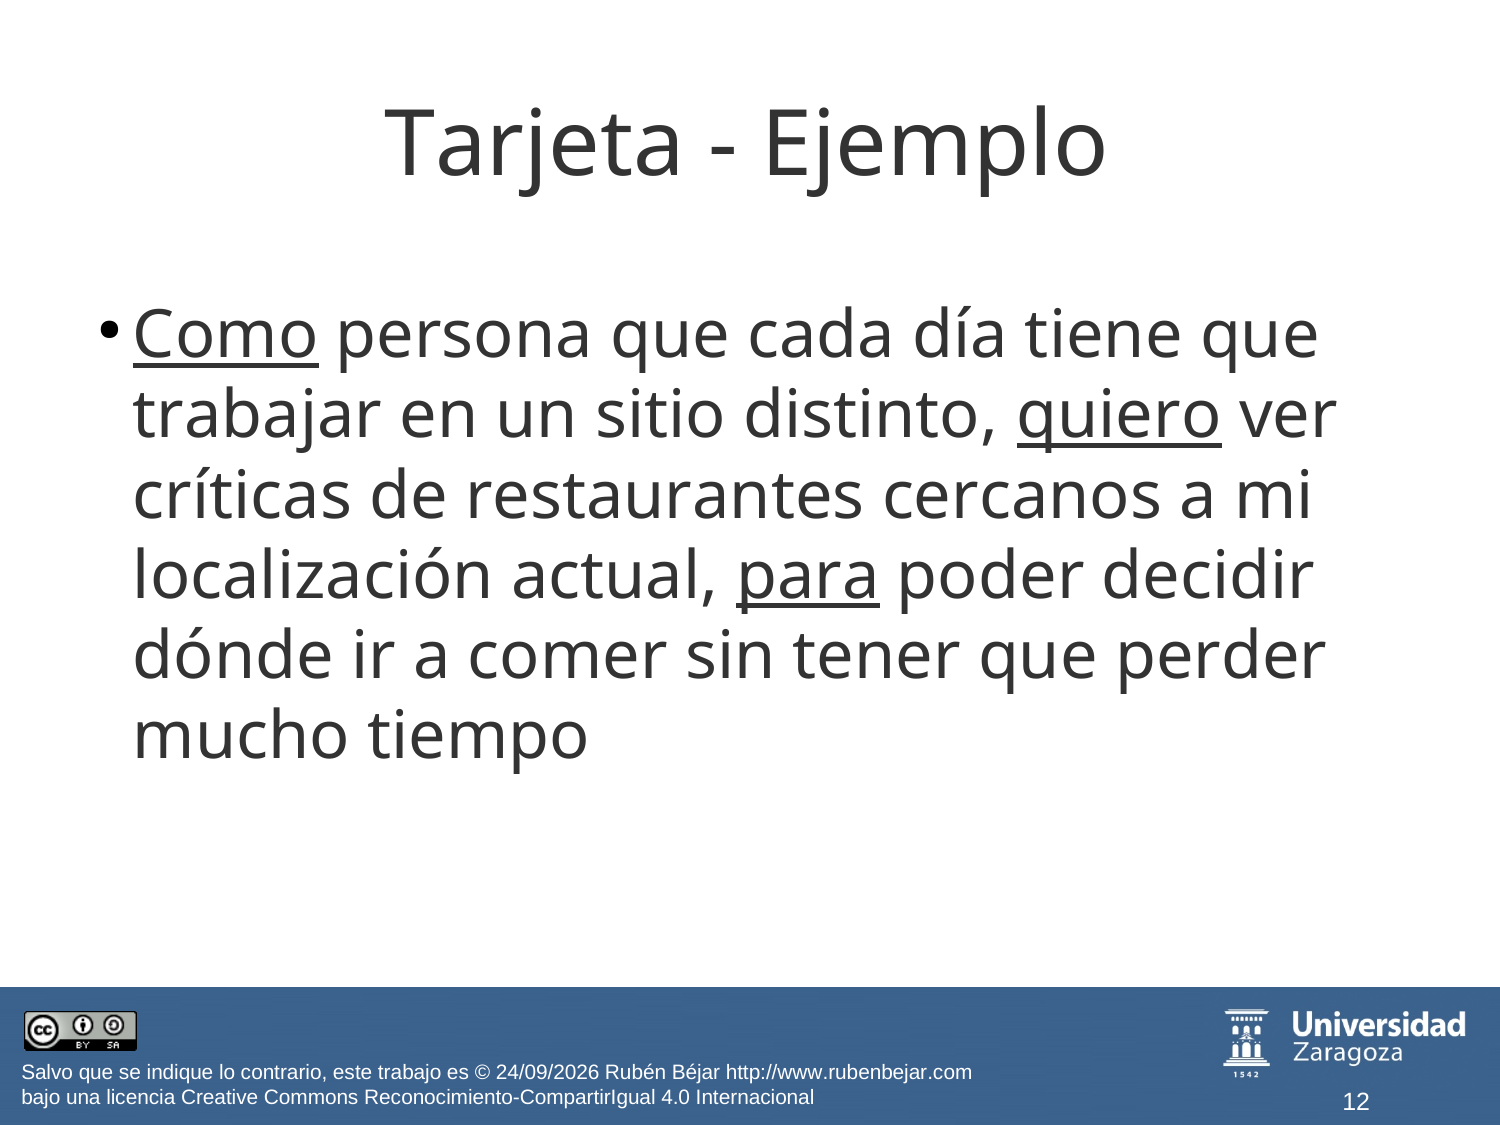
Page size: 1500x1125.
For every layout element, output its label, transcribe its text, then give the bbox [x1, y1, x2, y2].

title Tarjeta - Ejemplo [74, 21, 1420, 257]
list Como persona que cada día tiene que trabajar en un sitio distinto, quiero ver críticas de restaurantes cercanos a mi localización actual, para poder decidir dónde ir a comer sin tener que perder mucho tiempo [82, 283, 1418, 957]
picture [0, 987, 1500, 1125]
